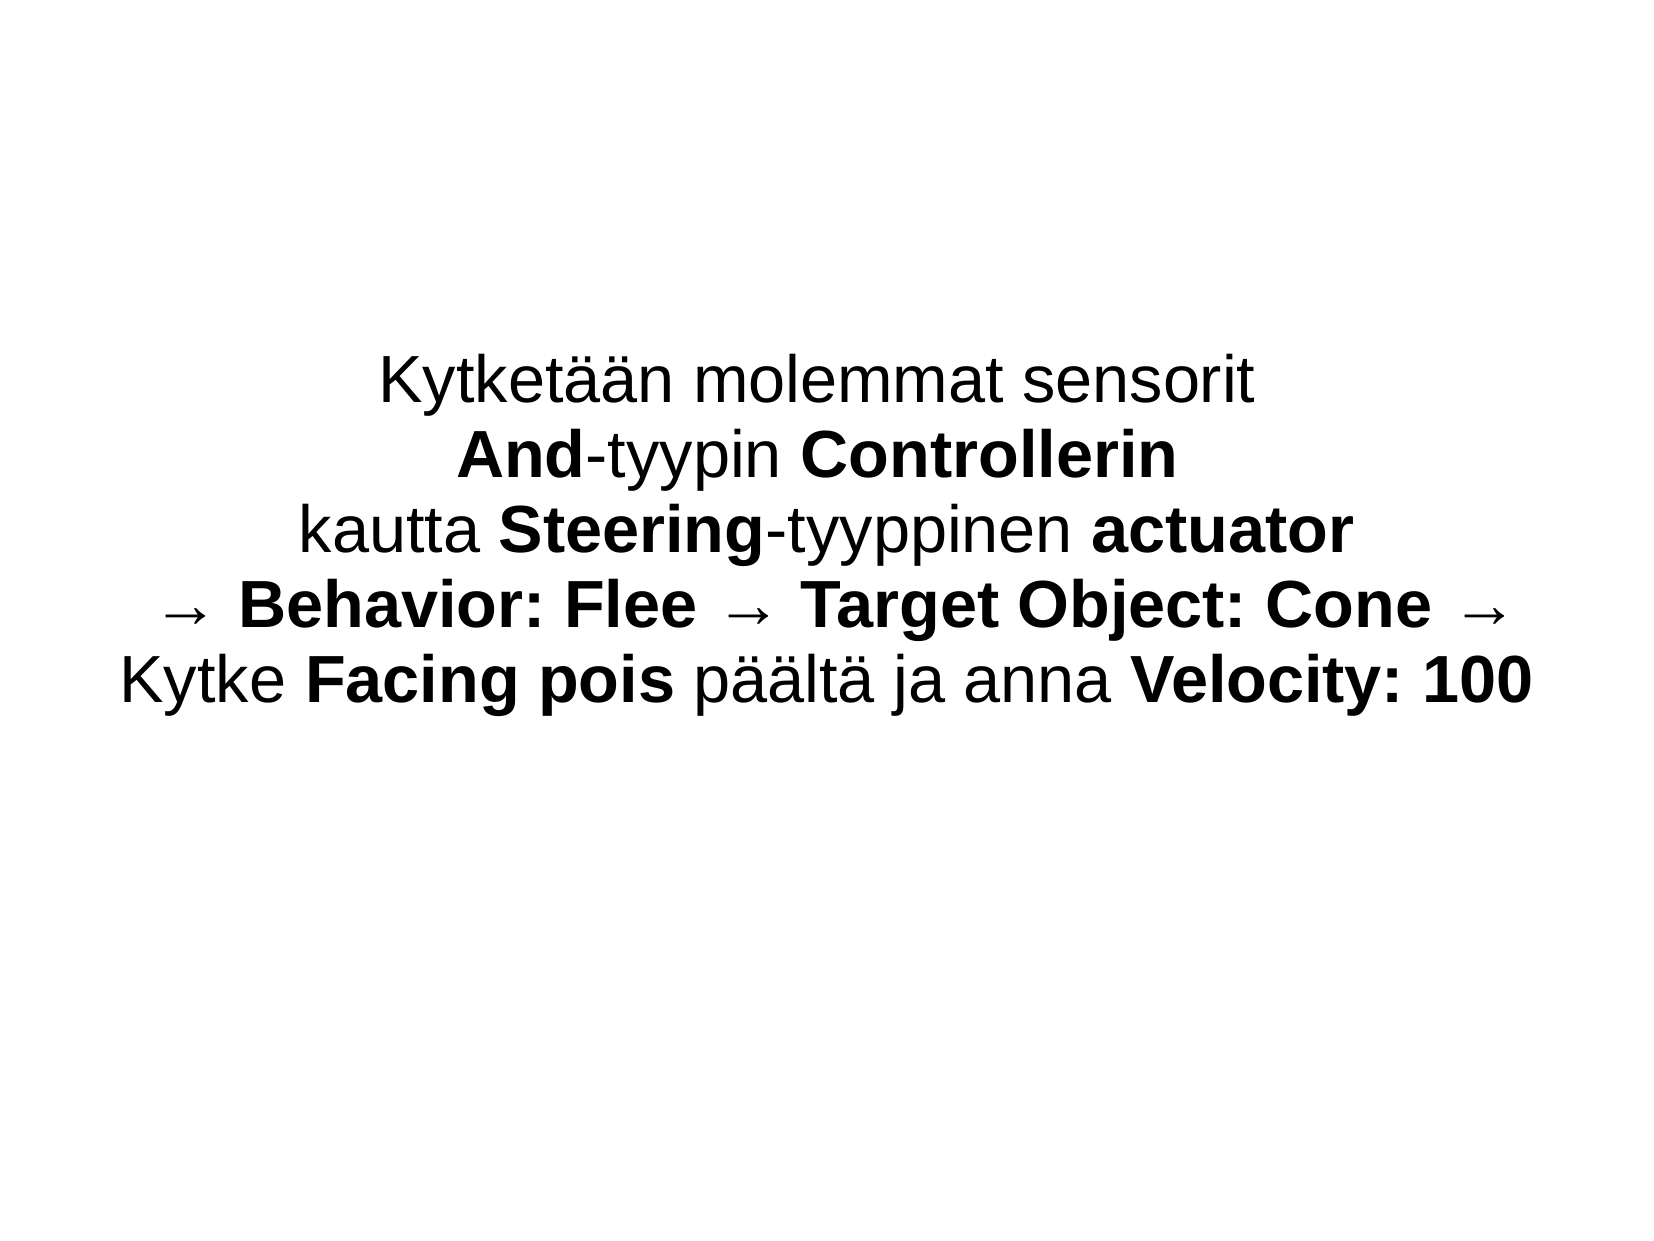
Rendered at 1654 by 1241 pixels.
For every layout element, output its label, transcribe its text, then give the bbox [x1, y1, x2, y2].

subtitle Kytketään molemmat sensorit And-tyypin Controllerin kautta Steering-tyyppinen actuator → Behavior: Flee → Target Object: Cone → Kytke Facing pois päältä ja anna Velocity: 100 [82, 49, 1571, 1010]
